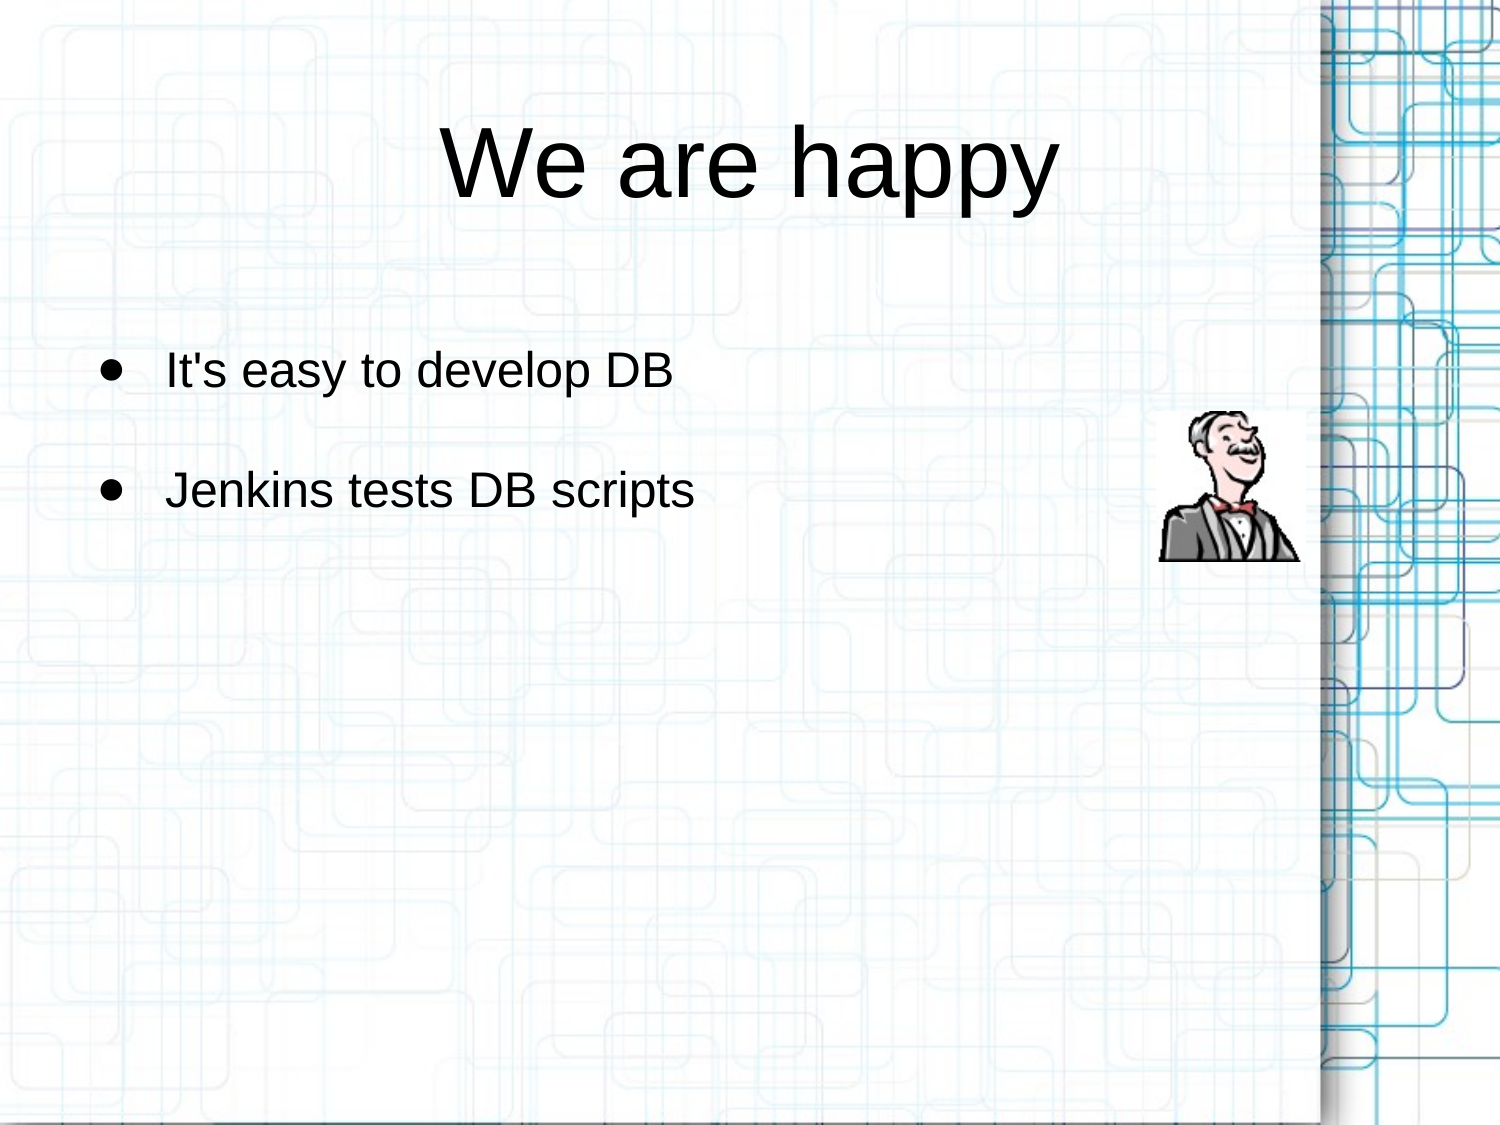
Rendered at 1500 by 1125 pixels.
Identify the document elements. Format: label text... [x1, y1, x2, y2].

list It's easy to develop DB Jenkins tests DB scripts [75, 262, 1425, 1078]
title We are happy [75, 45, 1426, 233]
text_box [1156, 411, 1307, 562]
picture [0, 0, 1500, 1125]
